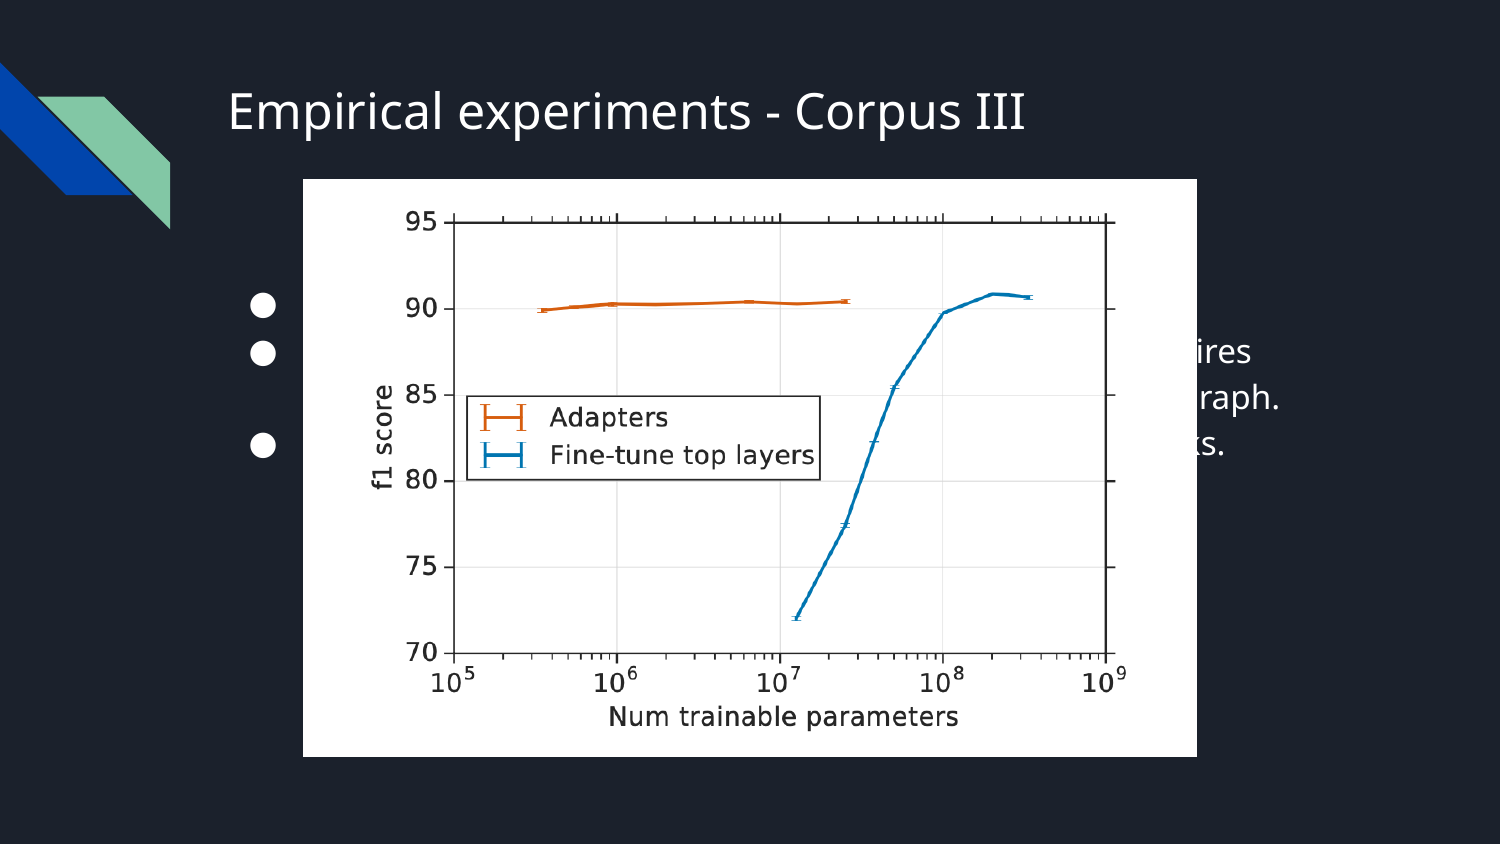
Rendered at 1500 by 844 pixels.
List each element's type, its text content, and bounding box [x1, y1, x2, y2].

list SQuAD v1.1 Given a question and Wikipedia paragraph, this task requires selecting the answer span to the question from the paragraph. Shows that adapters don’t work only on classification tasks. [212, 257, 303, 735]
picture [303, 179, 1197, 757]
title Empirical experiments - Corpus III [212, 64, 1368, 215]
list SQuAD v1.1 Given a question and Wikipedia paragraph, this task requires selecting the answer span to the question from the paragraph. Shows that adapters don’t work only on classification tasks. [1197, 257, 1368, 735]
